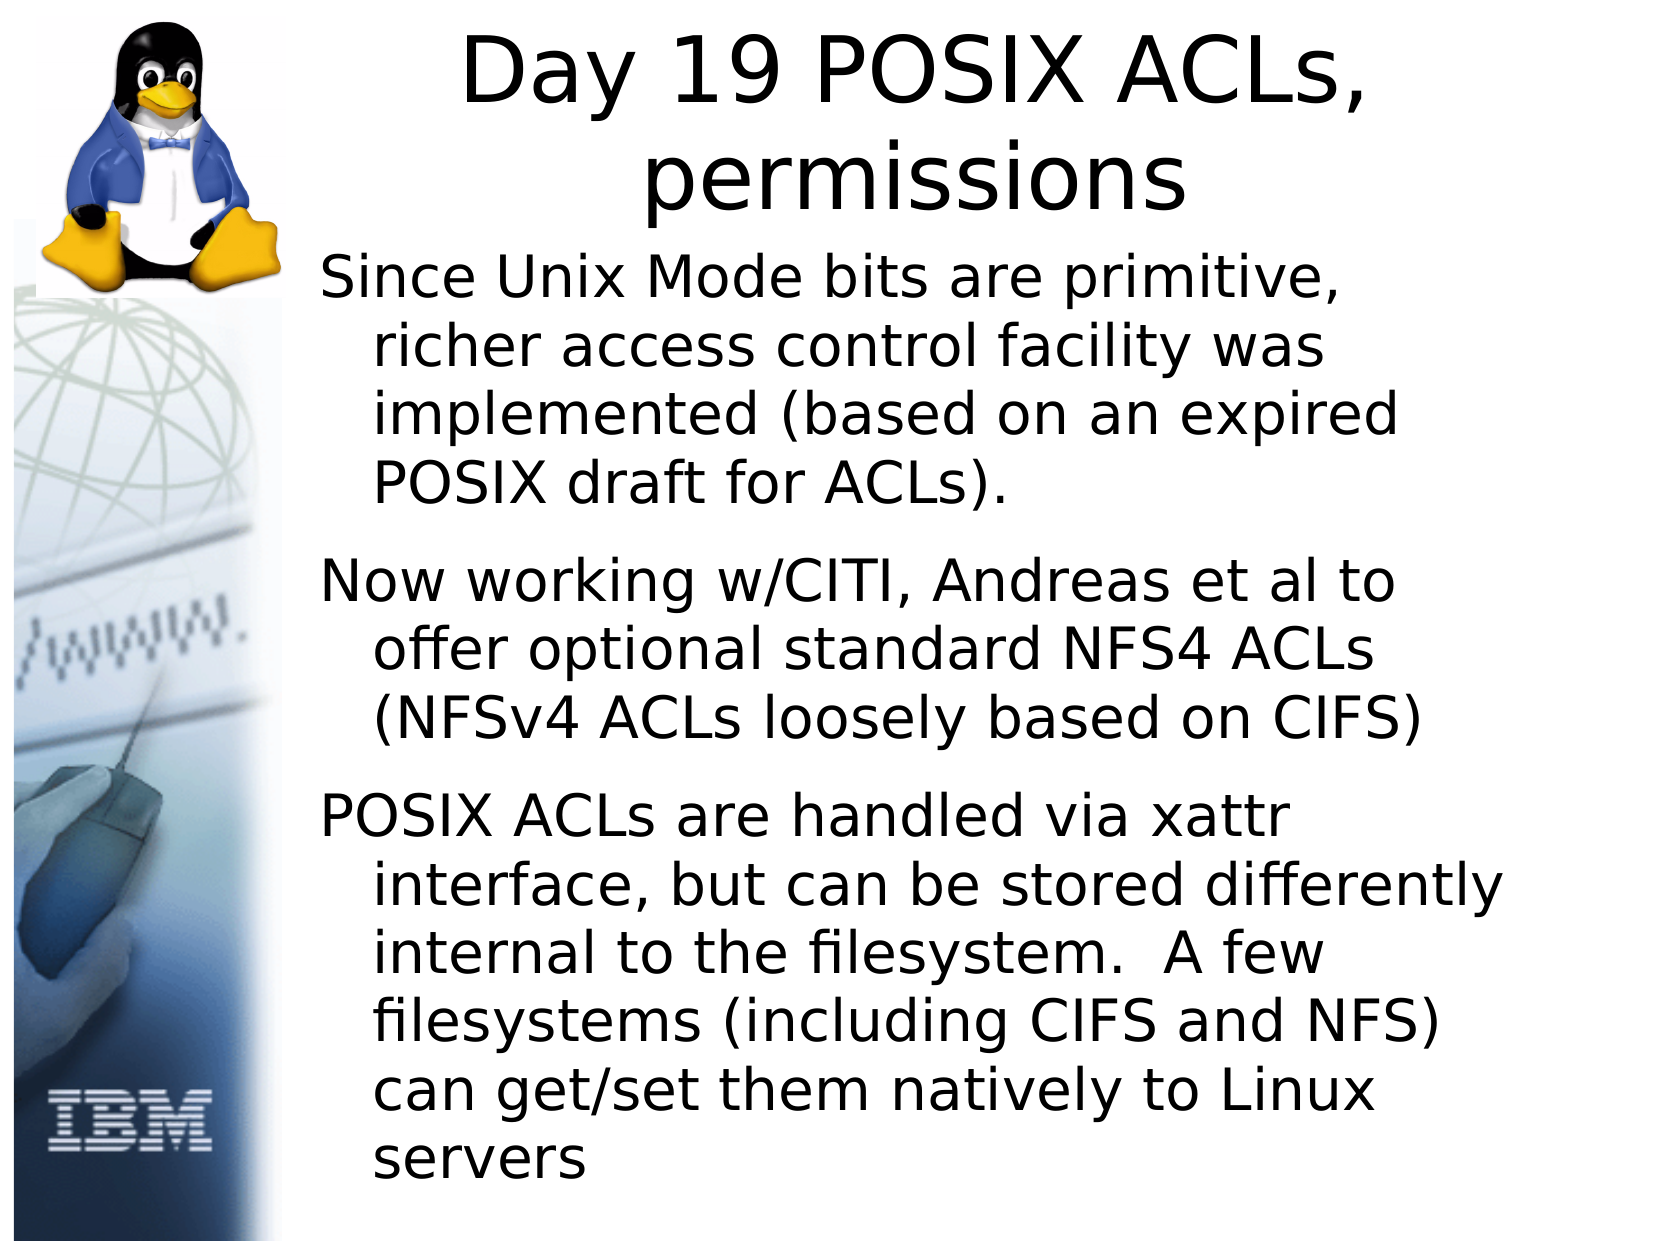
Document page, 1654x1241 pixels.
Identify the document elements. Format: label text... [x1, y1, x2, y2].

list Since Unix Mode bits are primitive, richer access control facility was implemented (based on an expired POSIX draft for ACLs). Now working w/CITI, Andreas et al to offer optional standard NFS4 ACLs (NFSv4 ACLs loosely based on CIFS) POSIX ACLs are handled via xattr interface, but can be stored differently internal to the filesystem. A few filesystems (including CIFS and NFS) can get/set them natively to Linux servers [301, 243, 1520, 1187]
title Day 19 POSIX ACLs, permissions [301, 17, 1528, 231]
